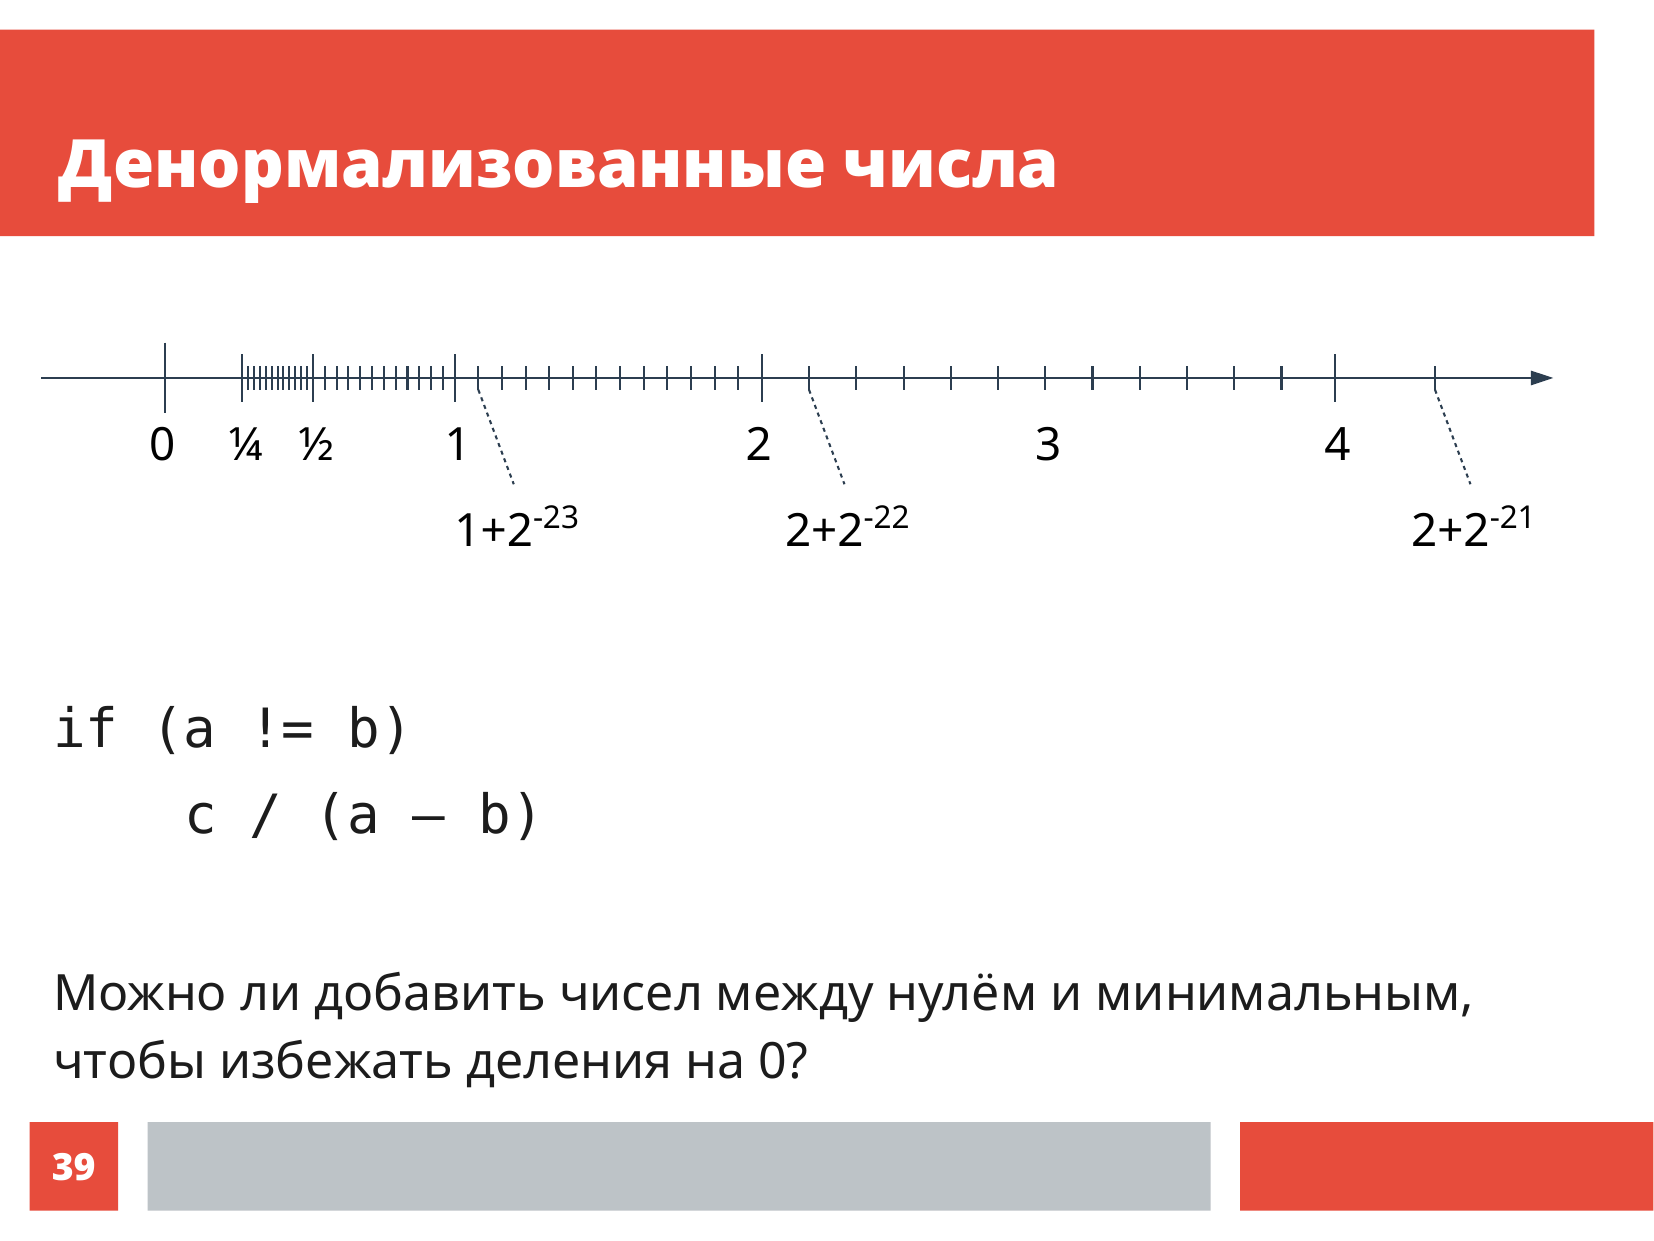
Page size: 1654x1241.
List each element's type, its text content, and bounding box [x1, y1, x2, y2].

text_box ½ [289, 413, 343, 473]
text_box 2+2-22 [820, 496, 875, 556]
text_box 2 [732, 413, 786, 473]
text_box 0 [135, 413, 189, 473]
text_box 4 [1311, 413, 1365, 473]
text_box 2+2-21 [1446, 496, 1501, 556]
text_box 1+2-23 [490, 496, 544, 556]
text_box ¼ [218, 413, 272, 473]
title Денормализованные числа [59, 59, 1595, 207]
list if (a != b) c / (a — b) Можно ли добавить чисел между нулём и минимальным, чтобы избежать деления на 0? [53, 696, 1560, 1111]
text_box 1 [431, 413, 485, 473]
text_box 3 [1021, 413, 1075, 473]
